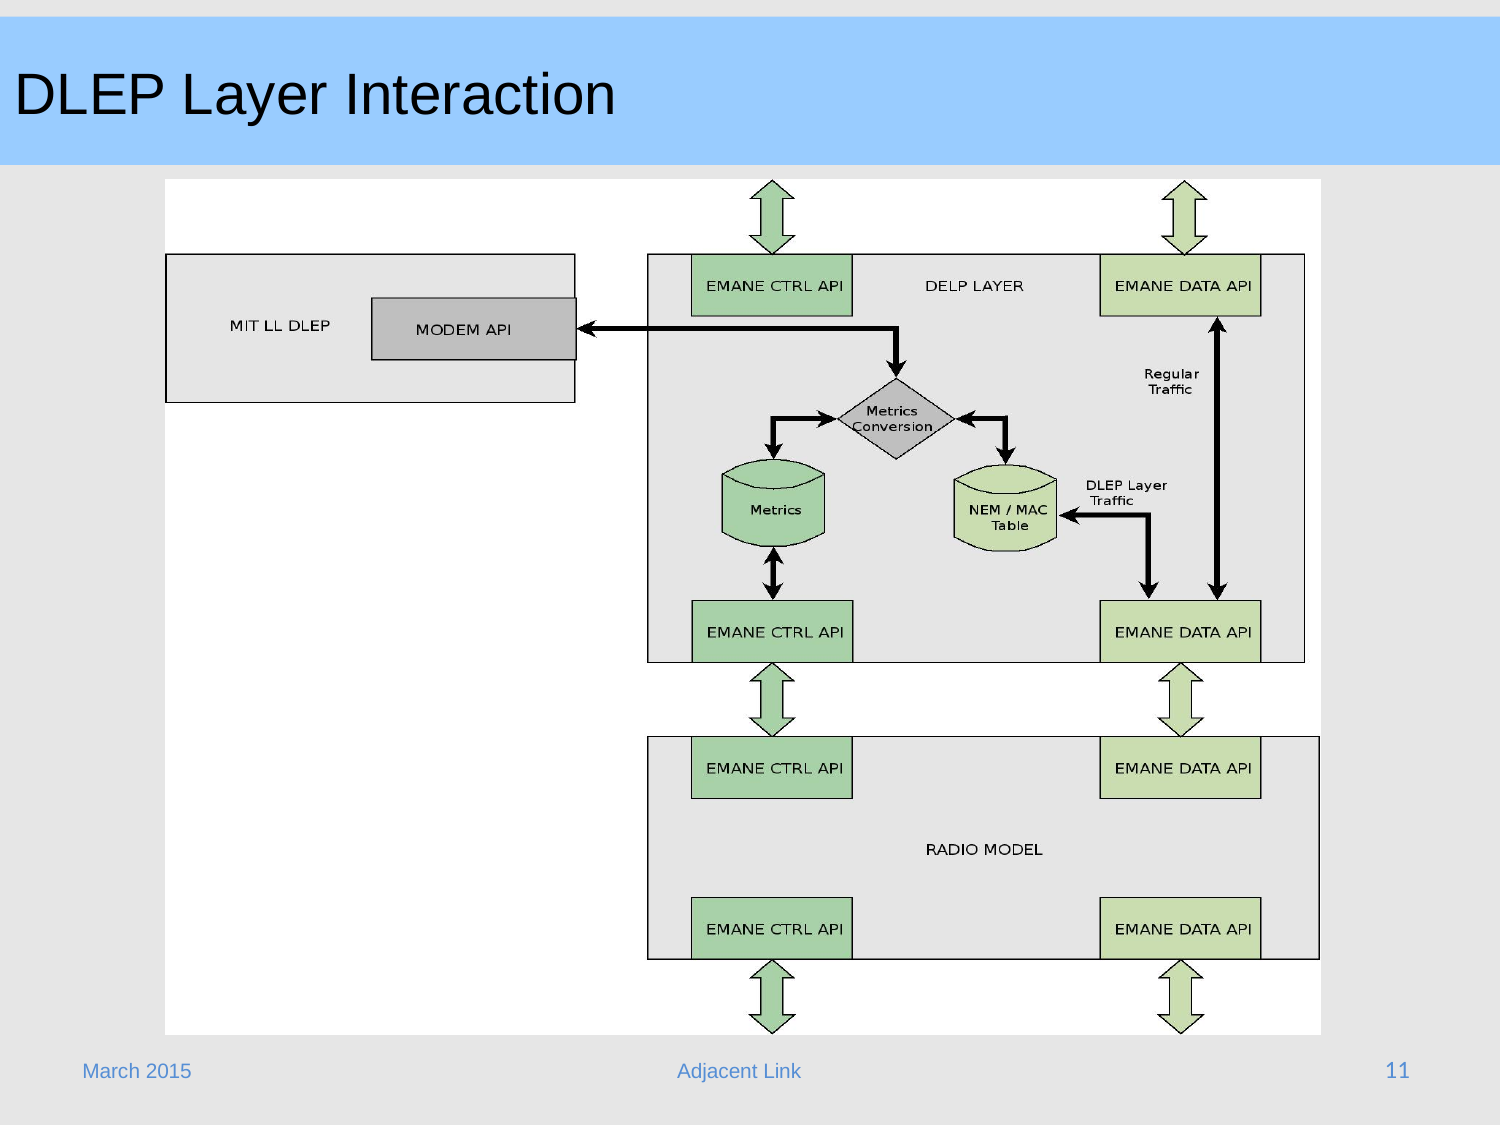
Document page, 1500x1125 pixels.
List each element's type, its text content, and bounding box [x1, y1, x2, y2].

text_box DLEP Layer Interaction [0, 16, 1500, 165]
picture [165, 179, 1321, 1036]
